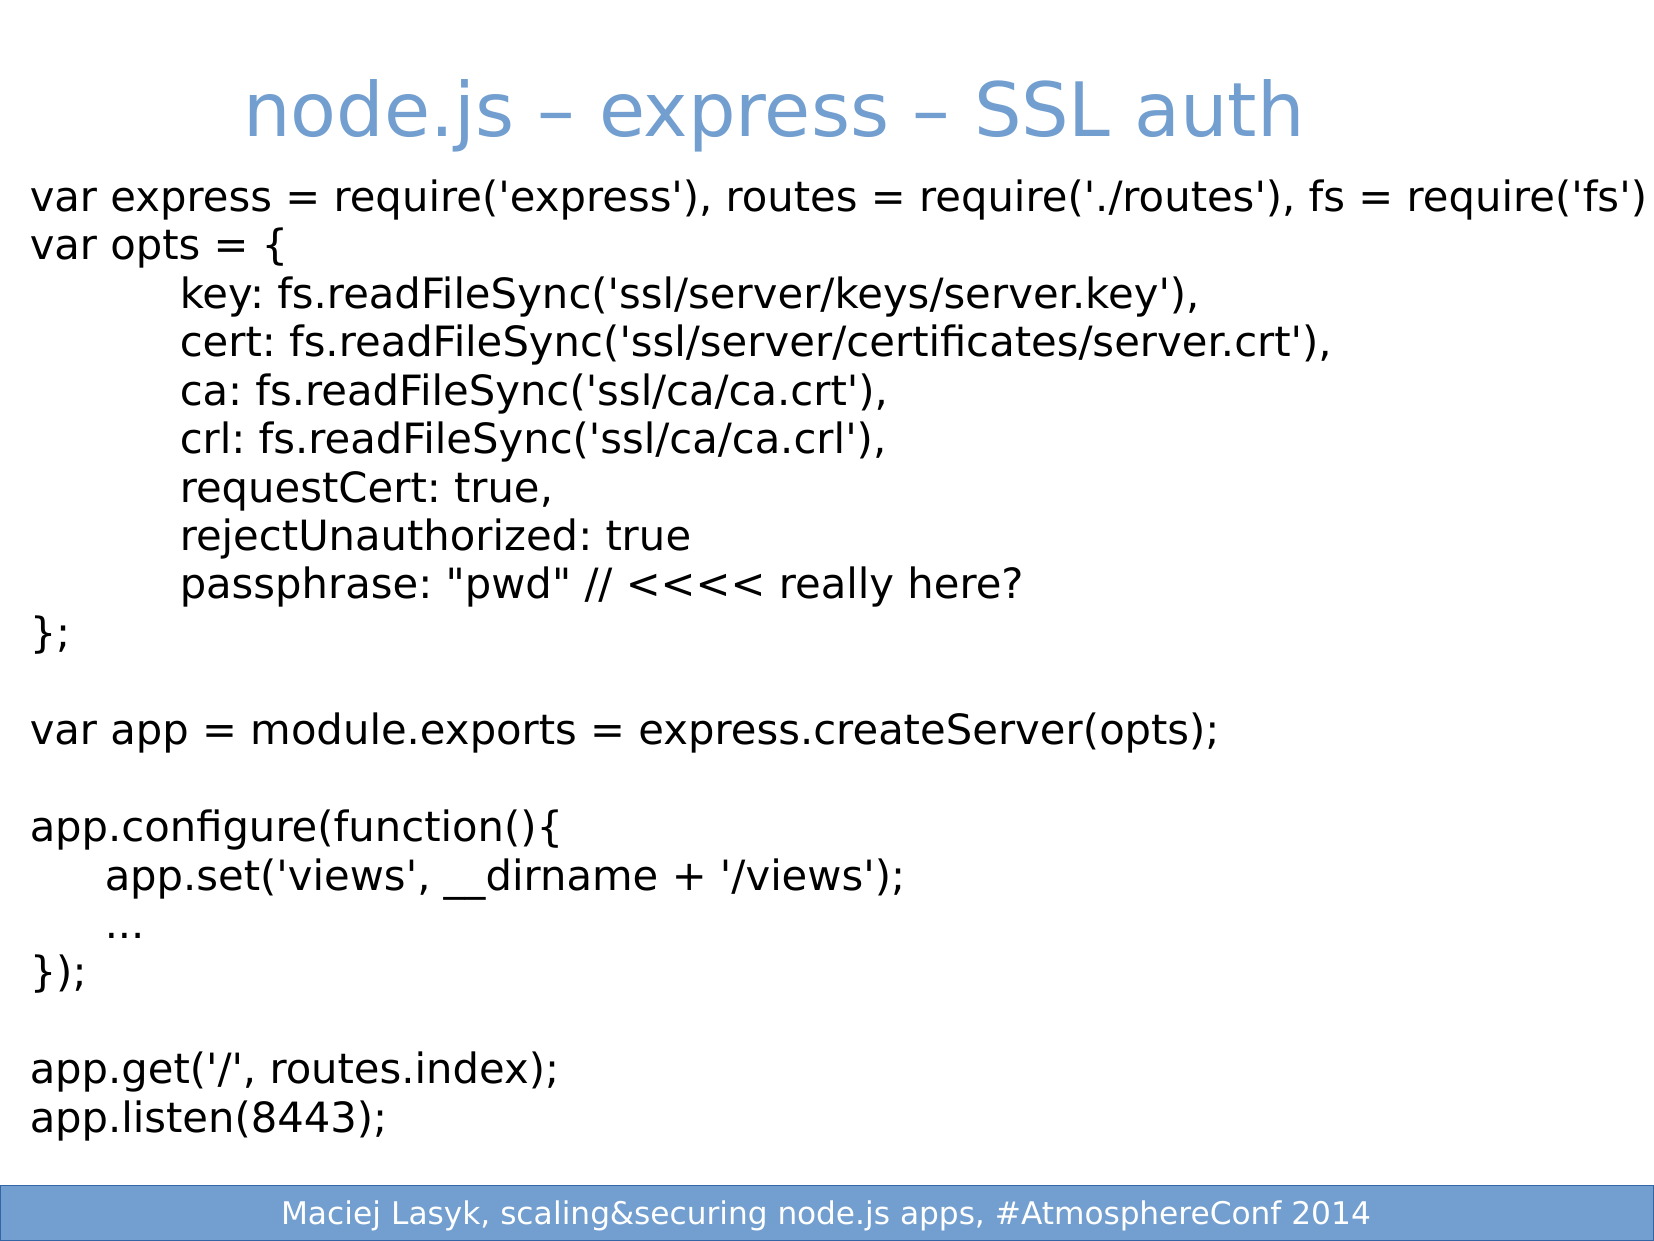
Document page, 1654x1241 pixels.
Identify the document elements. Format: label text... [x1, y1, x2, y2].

text_box Maciej Lasyk, scaling&securing node.js apps, #AtmosphereConf 2014 [266, 1188, 1388, 1240]
text_box [0, 1185, 1654, 1241]
text_box node.js – express – SSL auth [228, 60, 1321, 163]
text_box var express = require('express'), routes = require('./routes'), fs = require('fs') var opts = { key: fs.readFileSync('ssl/server/keys/server.key'), cert: fs.readFileSync('ssl/server/certificates/server.crt'), ca: fs.readFileSync('ssl/ca/ca.crt'), crl: fs.readFileSync('ssl/ca/ca.crl'), requestCert: true, rejectUnauthorized: true passphrase: "pwd" // <<<< really here? }; var app = module.exports = express.createServer(opts); app.configure(function(){ app.set('views', __dirname + '/views'); ... }); app.get('/', routes.index); app.listen(8443); [15, 165, 1654, 1150]
